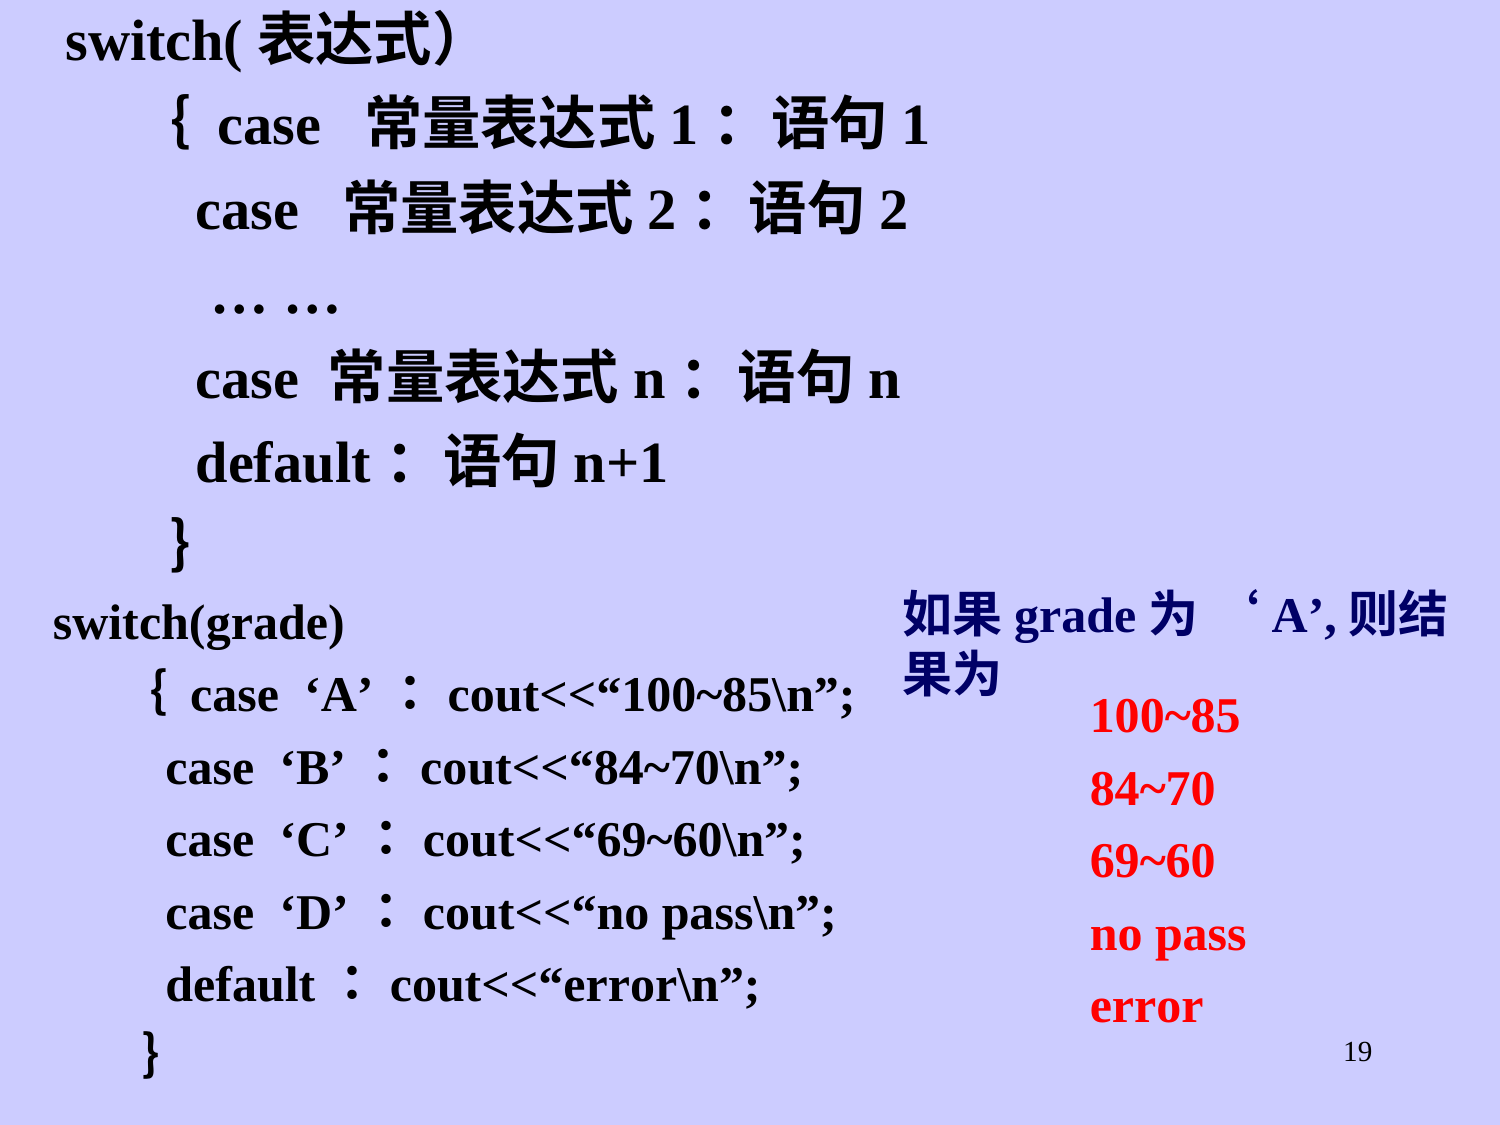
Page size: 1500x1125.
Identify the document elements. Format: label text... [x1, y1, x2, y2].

text_box 如果grade为 ‘A’,则结果为 [887, 574, 1500, 711]
text_box <编号> [1074, 1025, 1388, 1101]
text_box switch(表达式） ｛ case 常量表达式1：语句1 case 常量表达式2：语句2 … … case 常量表达式n：语句n default：语句n+1 ｝ [62, 0, 1313, 582]
text_box 100~85 84~70 69~60 no pass error [1074, 674, 1313, 1041]
text_box switch(grade) ｛ case ‘A’：cout<<“100~85\n”; case ‘B’：cout<<“84~70\n”; case ‘C’：cout<<“69~60\n”; case ‘D’：cout<<“no pass\n”; default：cout<<“error\n”; ｝ [50, 587, 863, 1087]
